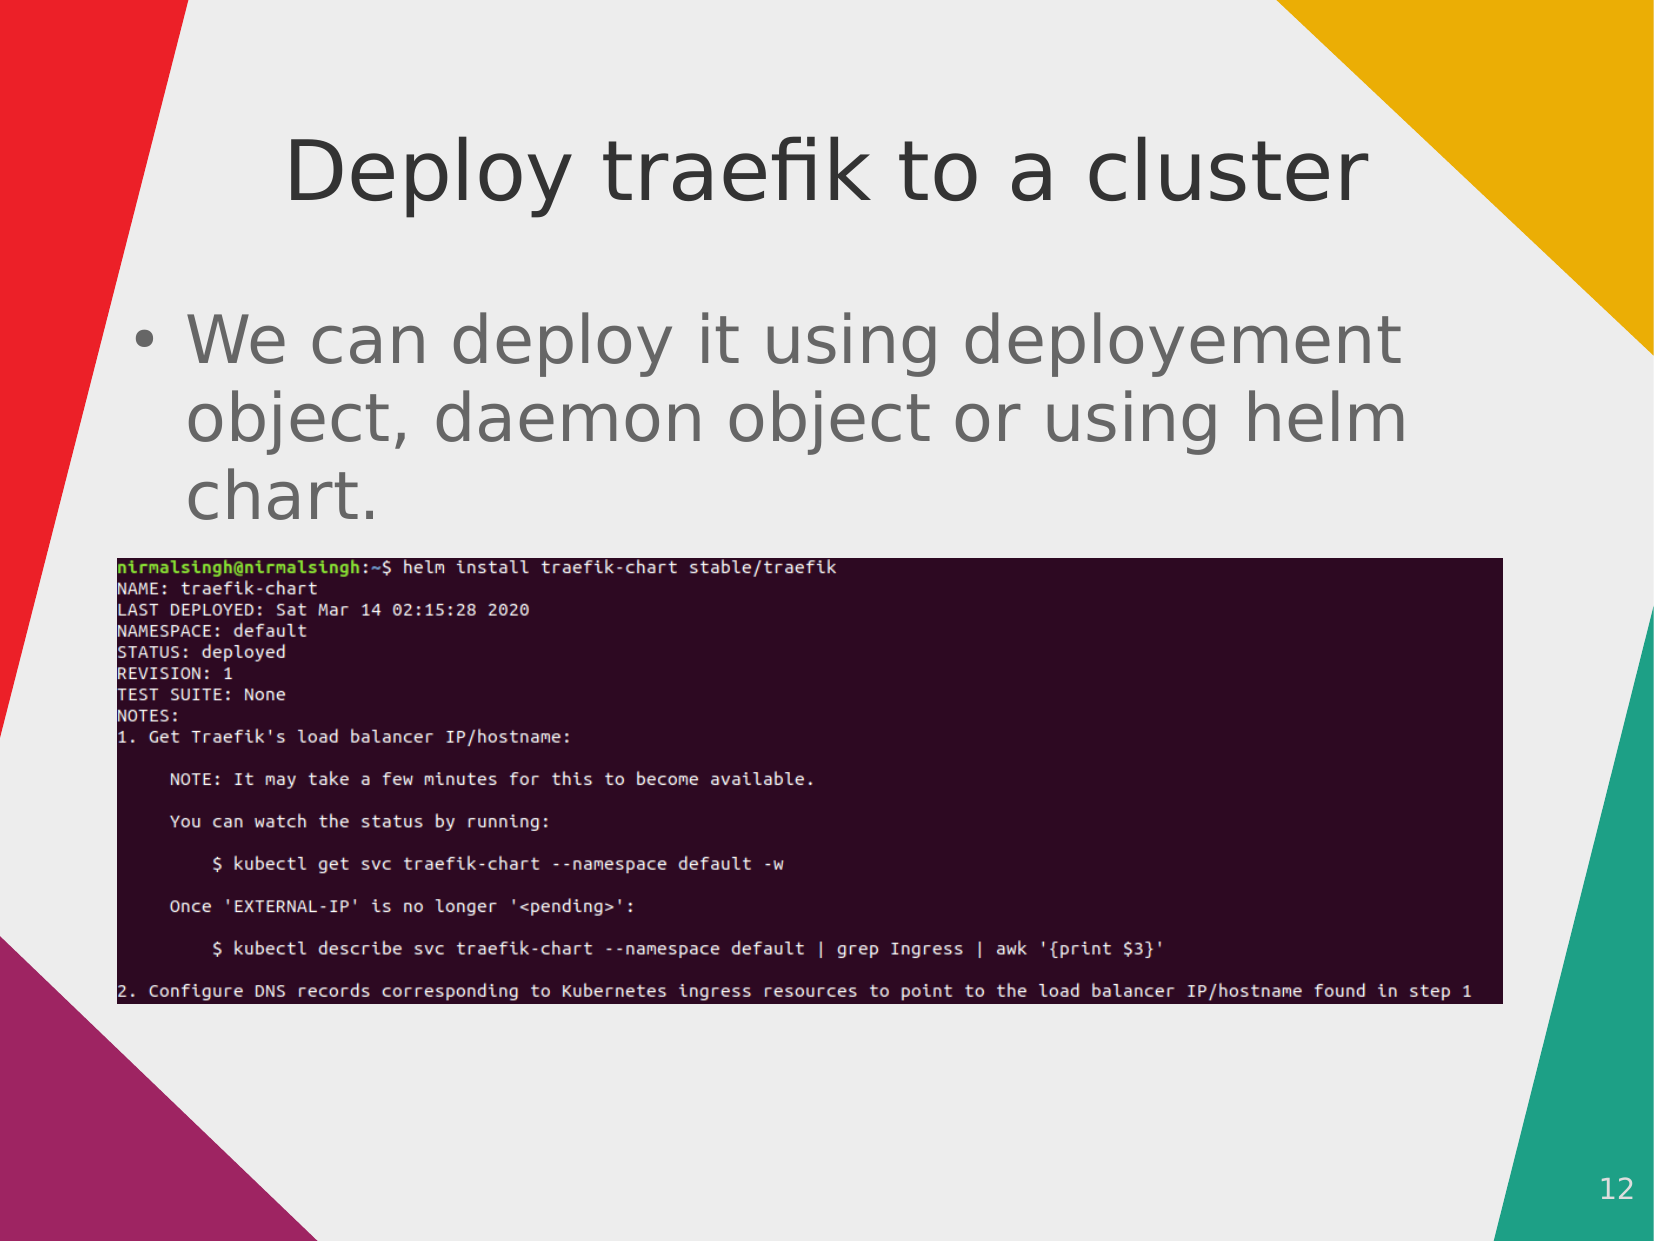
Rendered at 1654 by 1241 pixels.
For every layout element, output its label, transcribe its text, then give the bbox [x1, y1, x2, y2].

list We can deploy it using deployement object, daemon object or using helm chart. [114, 302, 1539, 1033]
title Deploy traefik to a cluster [114, 73, 1539, 271]
picture [117, 558, 1503, 1004]
